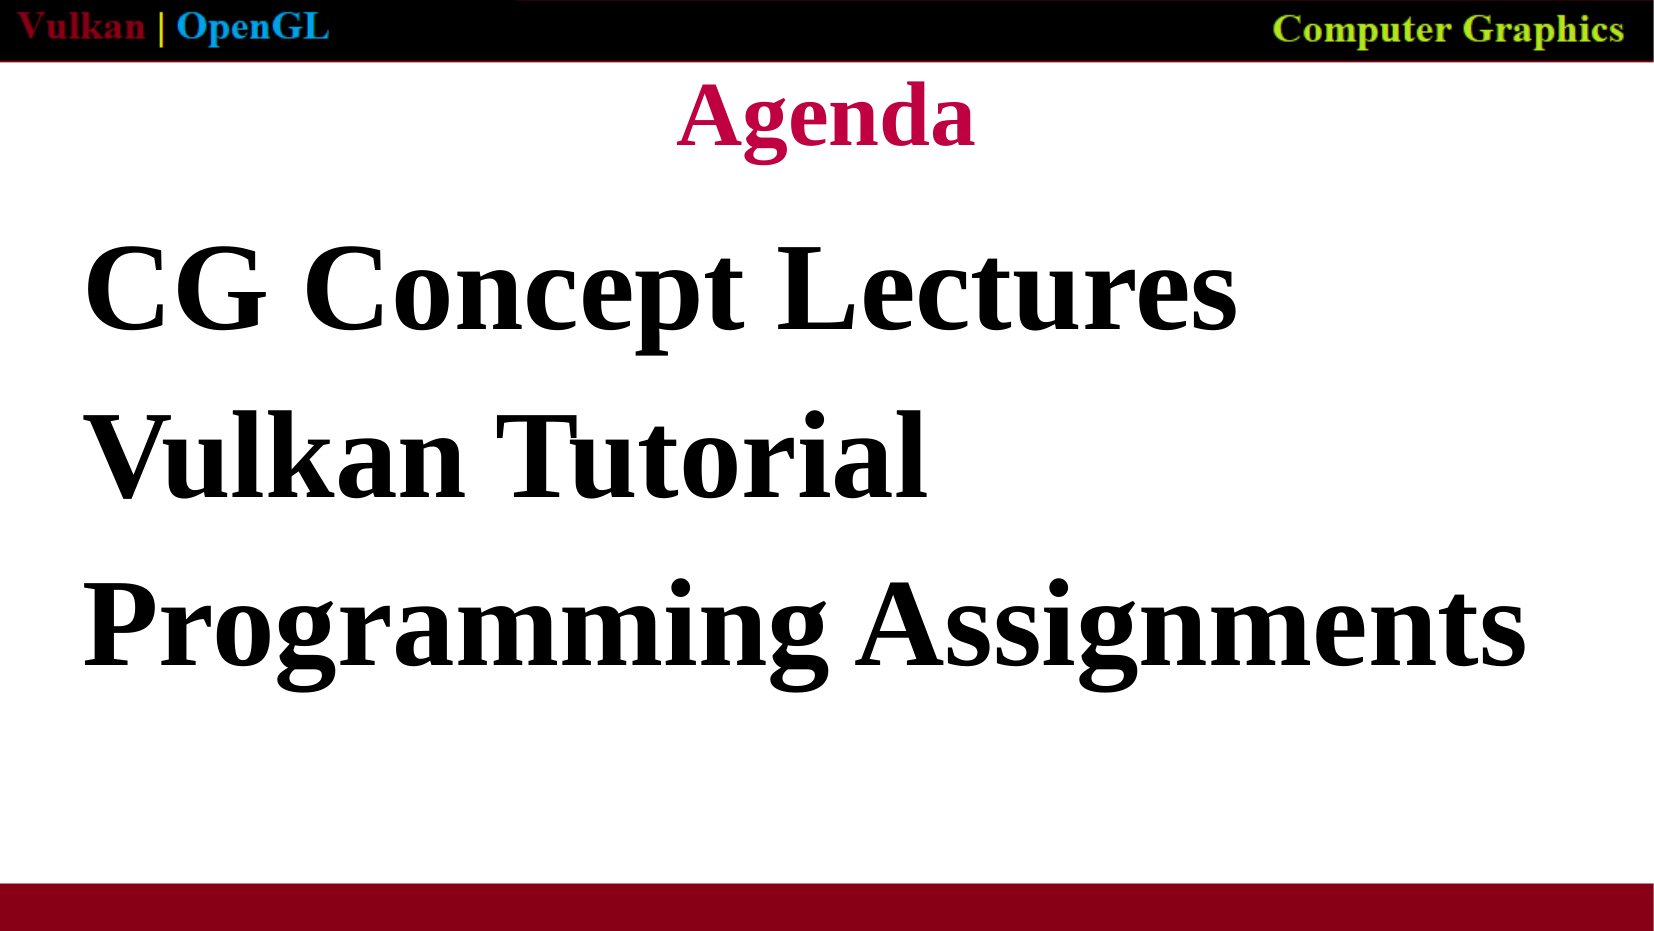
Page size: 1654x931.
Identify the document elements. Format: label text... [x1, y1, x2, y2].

picture [0, 0, 1654, 931]
list CG Concept Lectures Vulkan Tutorial Programming Assignments [82, 217, 1571, 758]
title Agenda [82, 37, 1571, 193]
